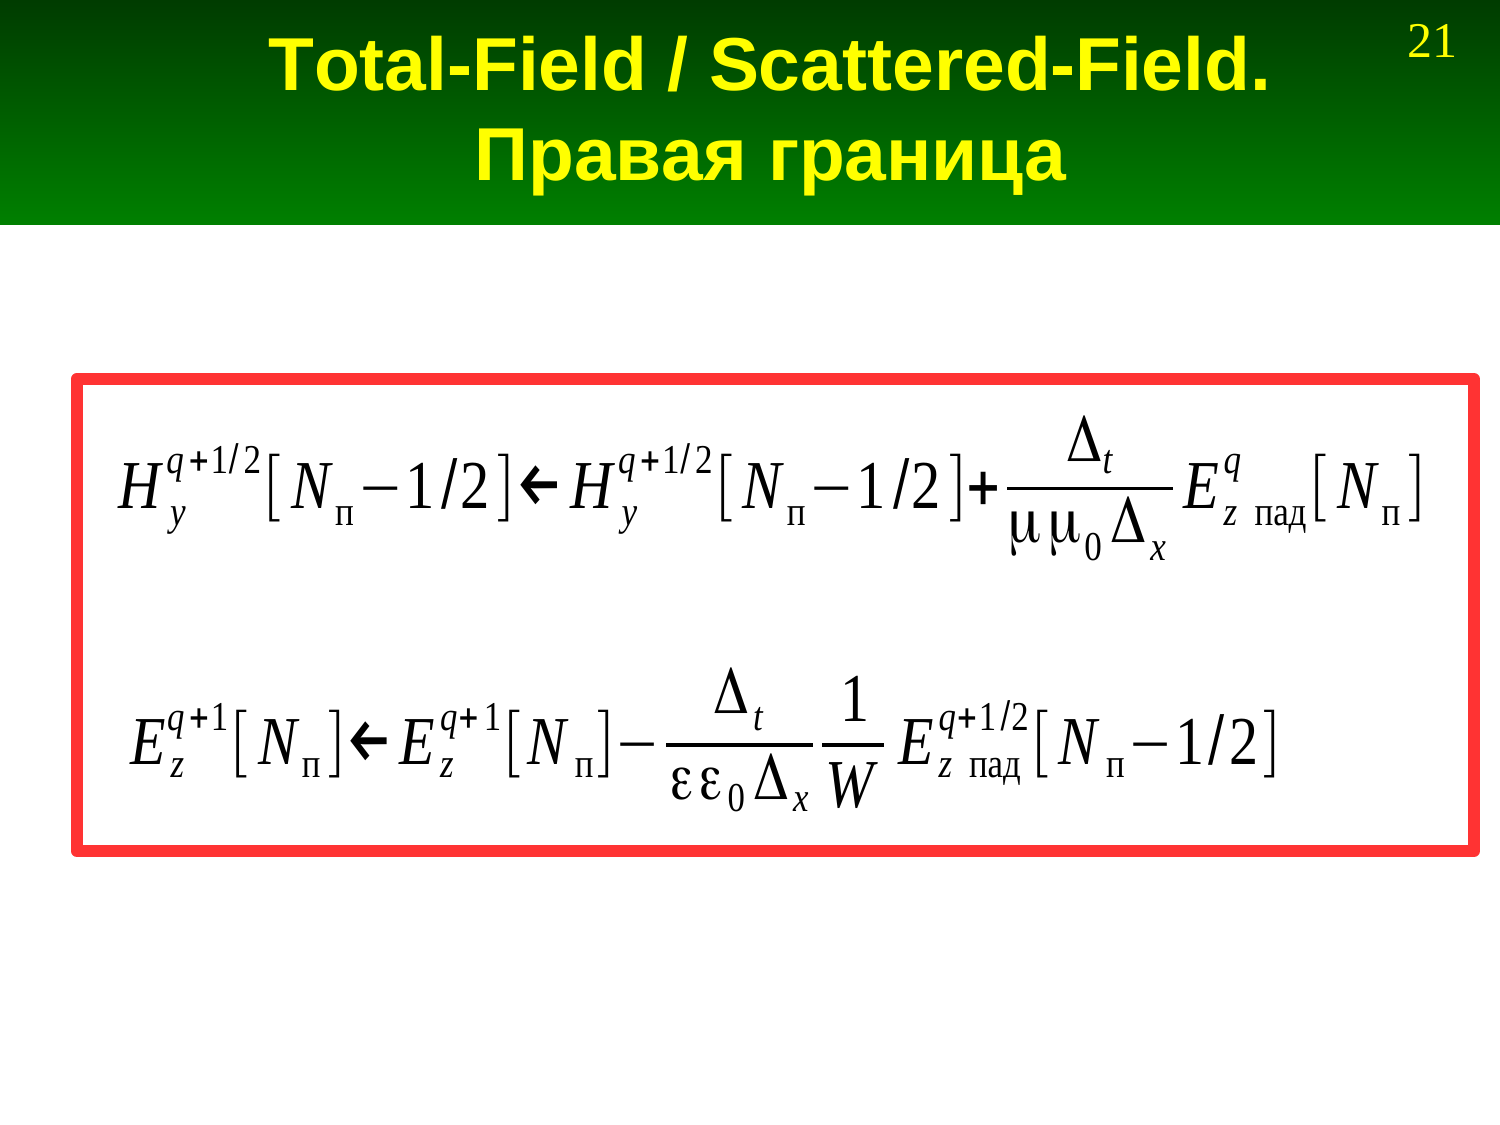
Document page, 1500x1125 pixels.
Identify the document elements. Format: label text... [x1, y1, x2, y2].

chart [100, 409, 1438, 569]
chart [112, 661, 1293, 825]
title Total-Field / Scattered-Field. Правая граница [100, 7, 1441, 204]
